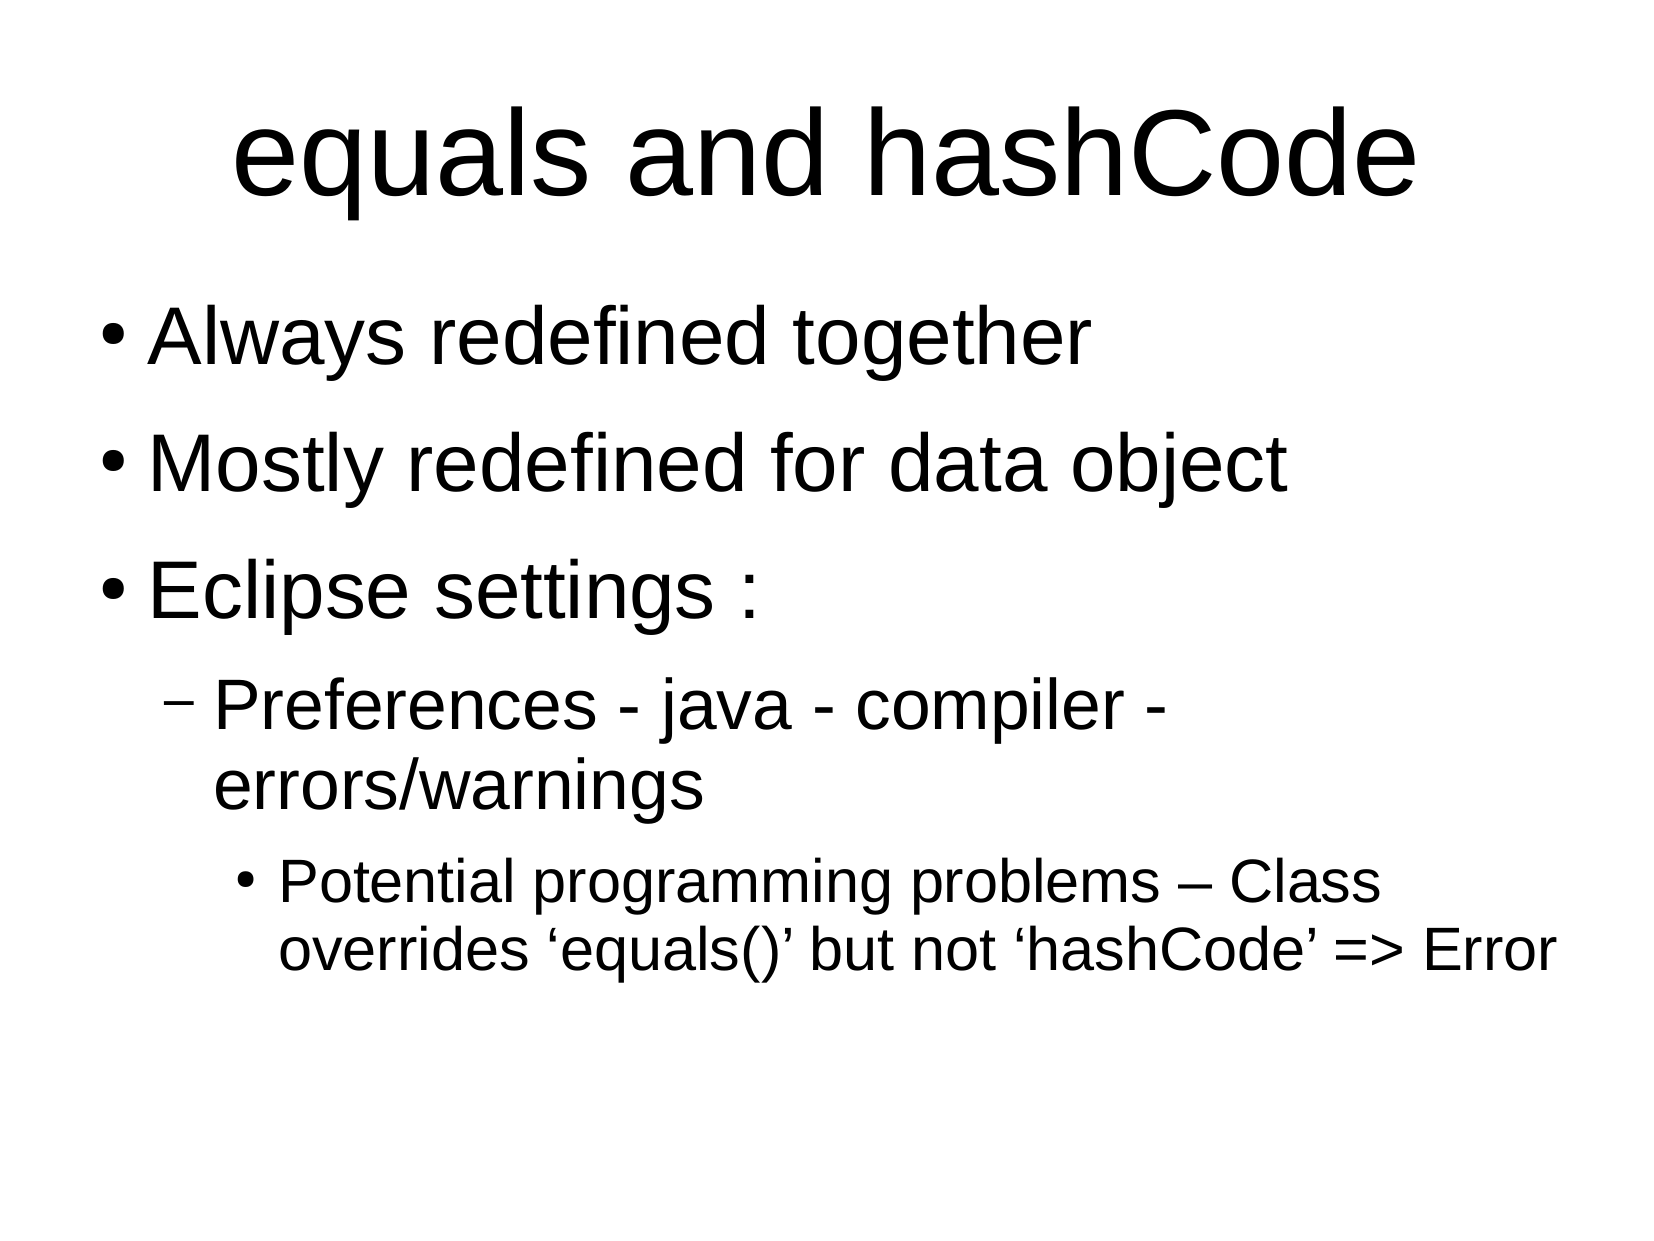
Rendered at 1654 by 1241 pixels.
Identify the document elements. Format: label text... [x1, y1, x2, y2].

list Always redefined together Mostly redefined for data object Eclipse settings : Preferences - java - compiler - errors/warnings Potential programming problems – Class overrides ‘equals()’ but not ‘hashCode’ => Error [82, 290, 1571, 1010]
title equals and hashCode [82, 49, 1571, 257]
